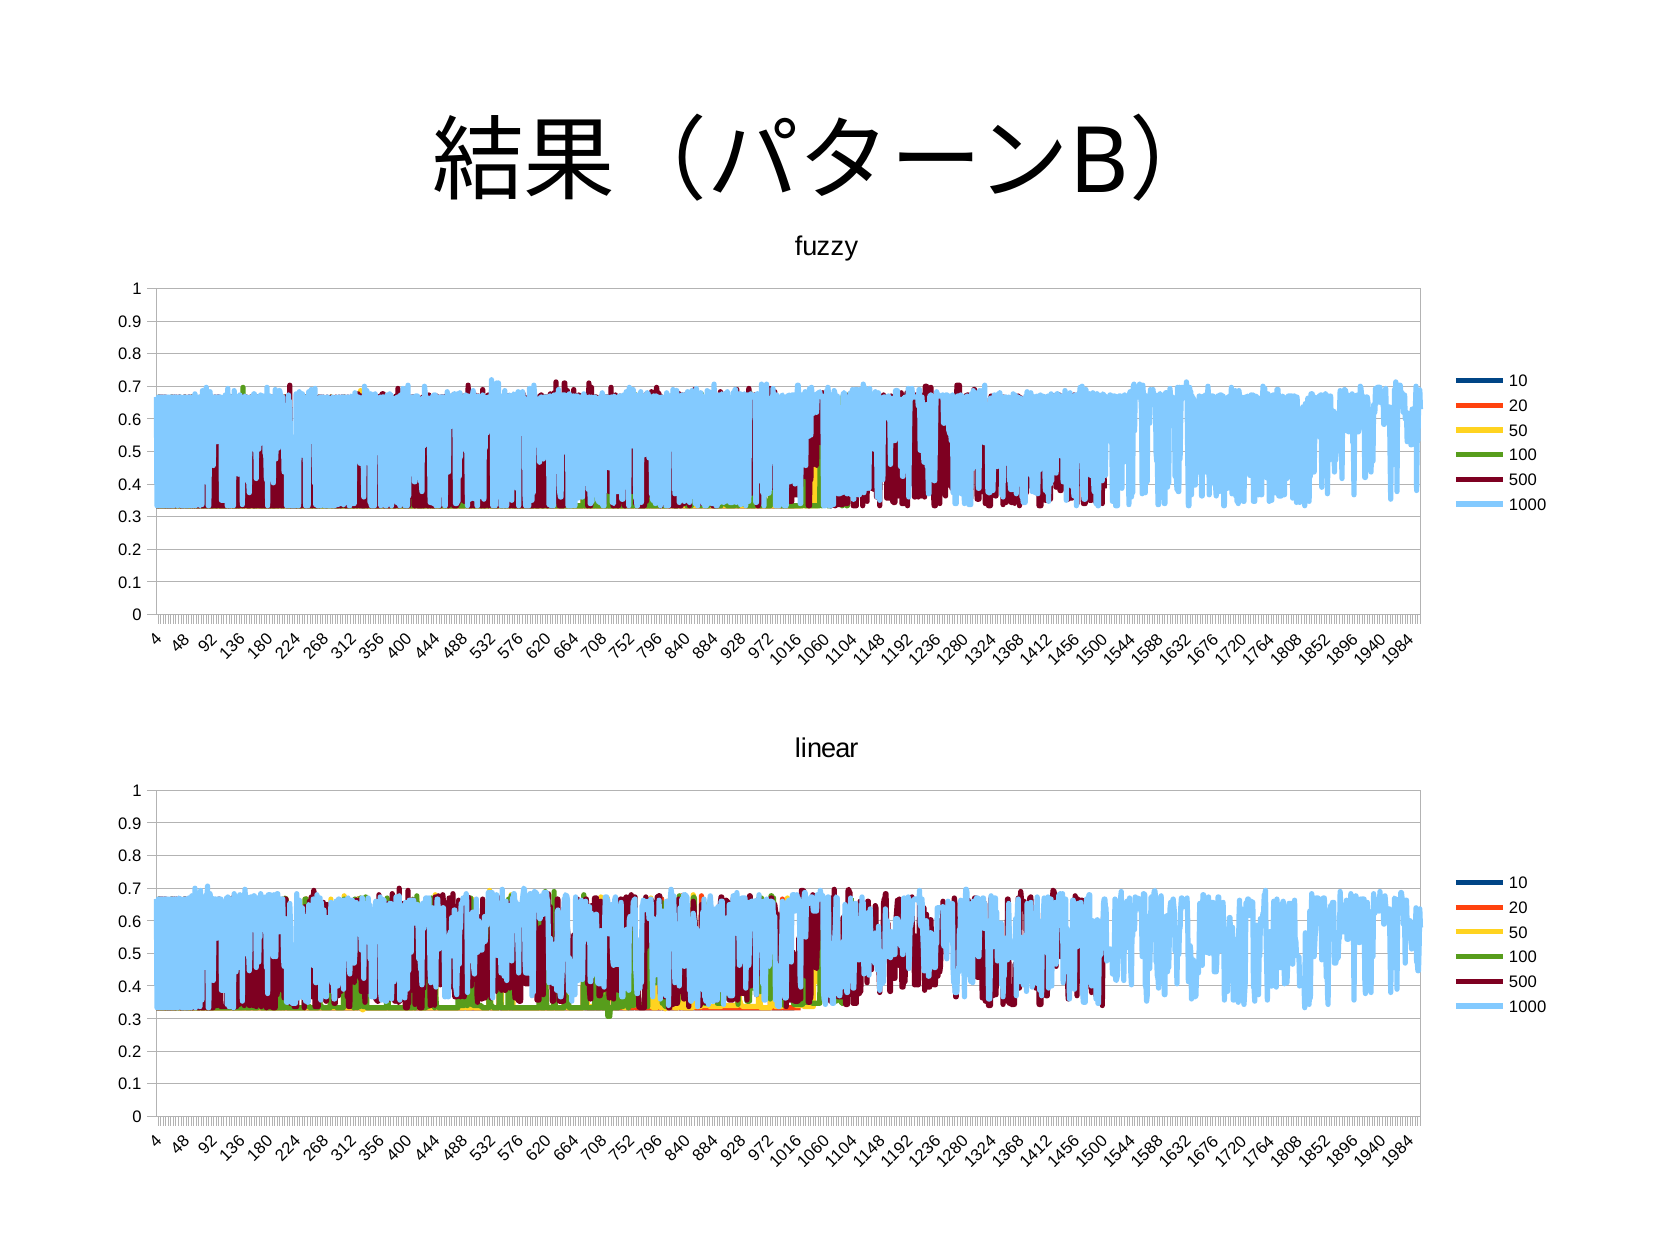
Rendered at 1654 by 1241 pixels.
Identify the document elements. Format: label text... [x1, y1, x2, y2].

chart [88, 708, 1565, 1181]
chart [88, 206, 1565, 679]
title 結果（パターンB） [82, 56, 1571, 250]
